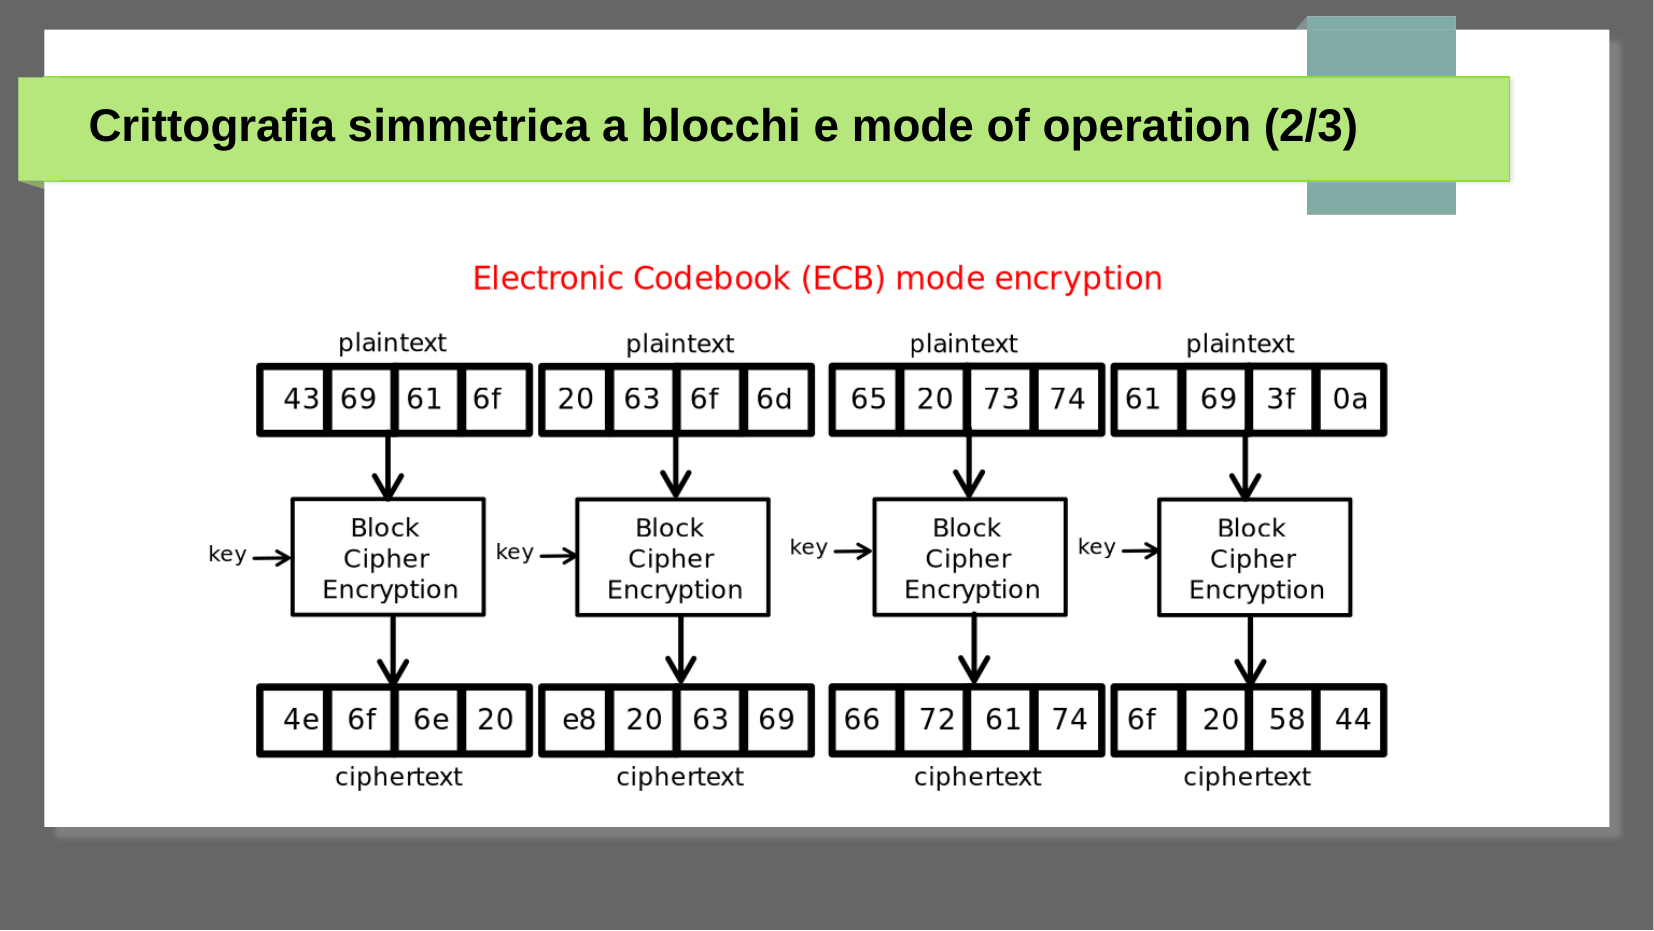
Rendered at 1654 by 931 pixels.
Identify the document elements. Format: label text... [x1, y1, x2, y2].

picture [198, 252, 1406, 806]
title Crittografia simmetrica a blocchi e mode of operation (2/3) [88, 73, 1506, 178]
